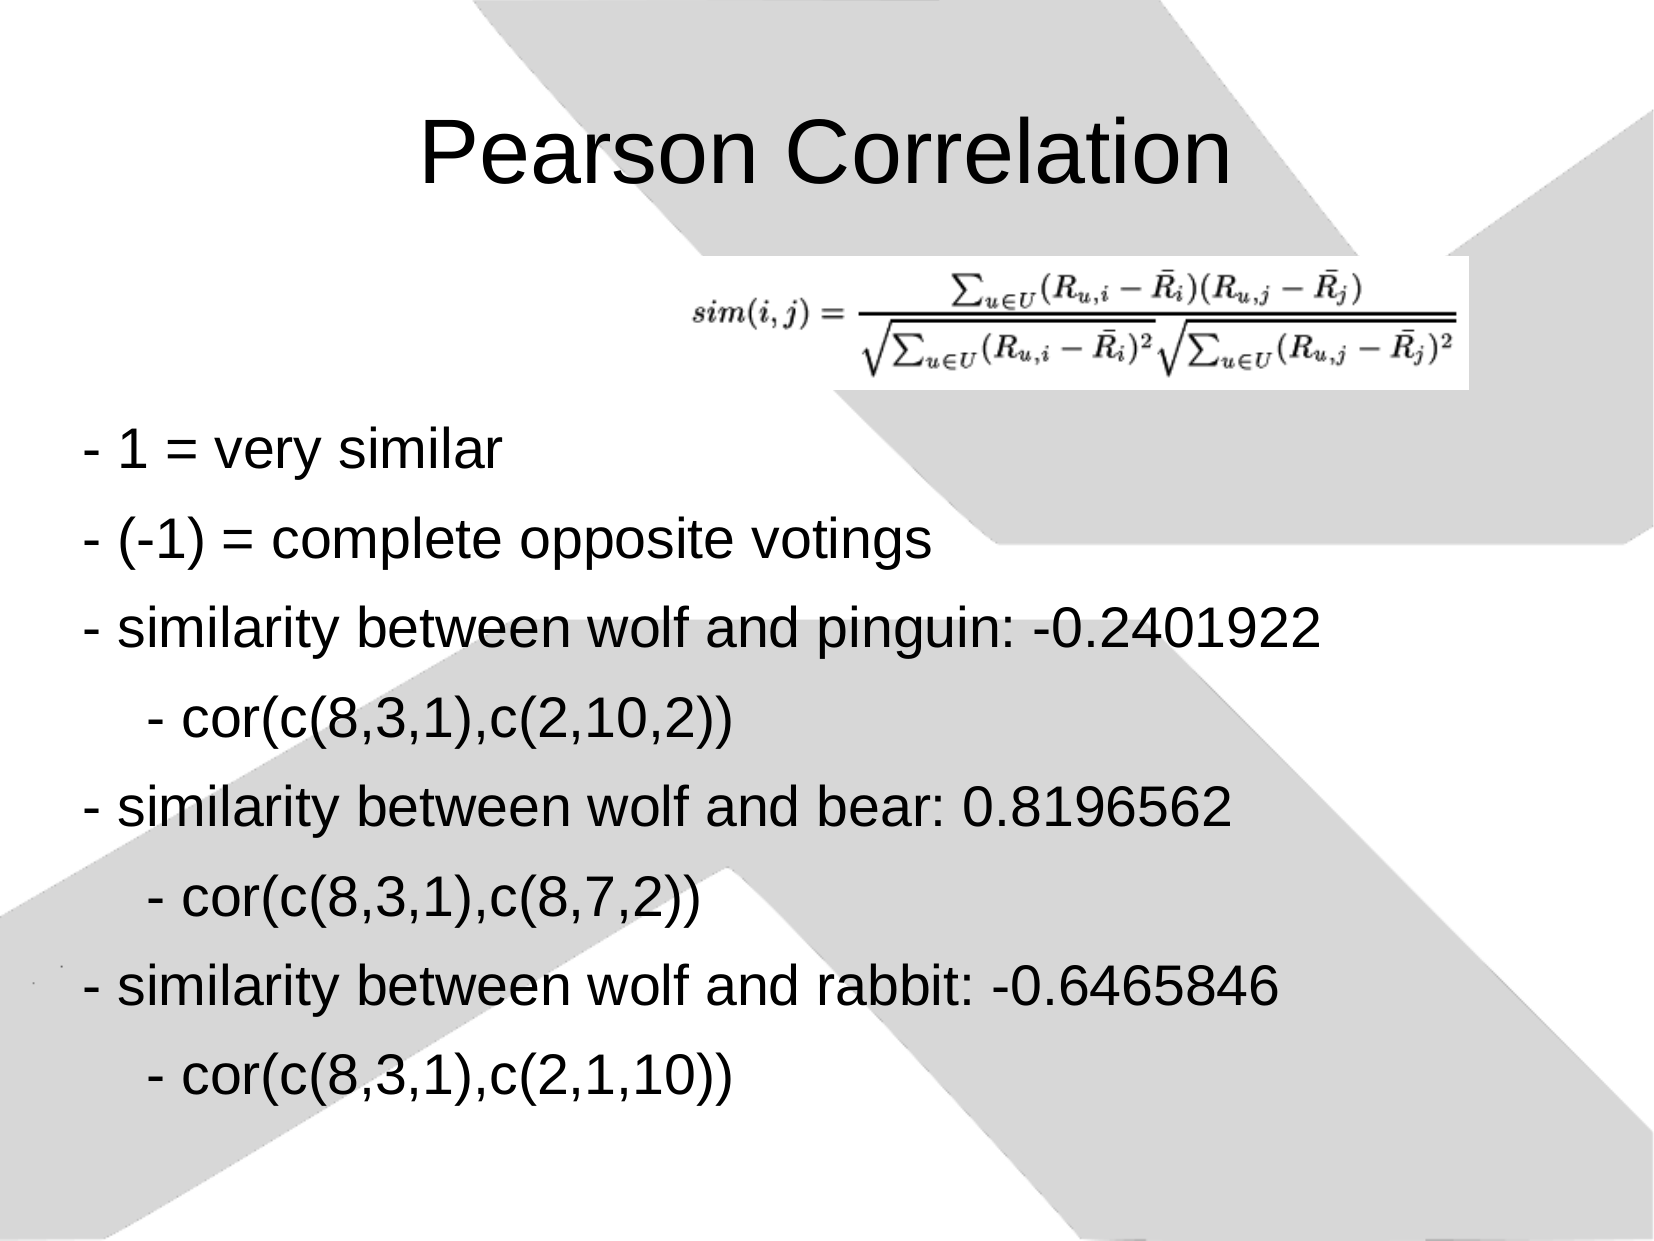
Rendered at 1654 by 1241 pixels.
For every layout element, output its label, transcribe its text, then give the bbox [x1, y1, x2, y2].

list - 1 = very similar - (-1) = complete opposite votings - similarity between wolf and pinguin: -0.2401922 - cor(c(8,3,1),c(2,10,2)) - similarity between wolf and bear: 0.8196562 - cor(c(8,3,1),c(8,7,2)) - similarity between wolf and rabbit: -0.6465846 - cor(c(8,3,1),c(2,1,10)) [82, 413, 1571, 1109]
picture [0, 0, 1654, 1241]
title Pearson Correlation [82, 49, 1571, 257]
